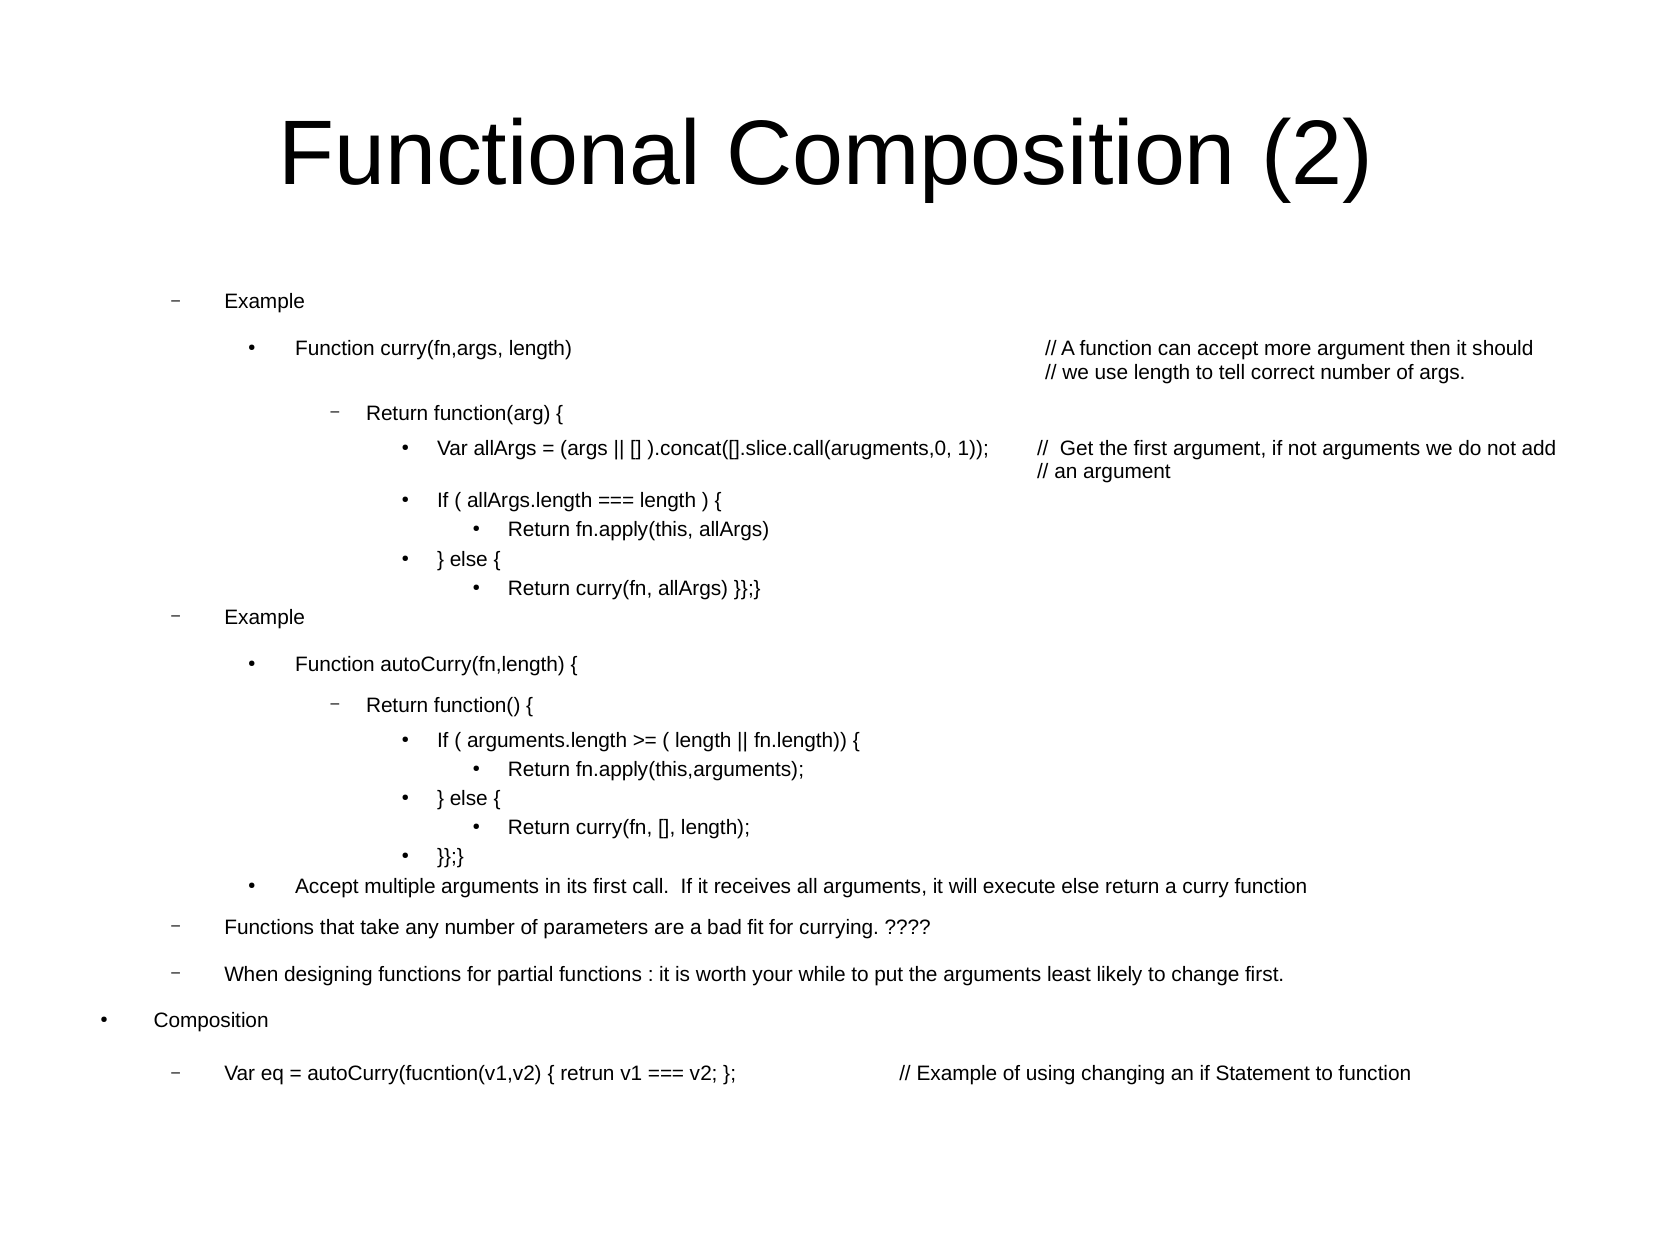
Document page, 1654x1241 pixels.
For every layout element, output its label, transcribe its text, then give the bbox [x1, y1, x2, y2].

list Example Function curry(fn,args, length) // A function can accept more argument then it should // we use length to tell correct number of args. Return function(arg) { Var allArgs = (args || [] ).concat([].slice.call(arugments,0, 1)); // Get the first argument, if not arguments we do not add // an argument If ( allArgs.length === length ) { Return fn.apply(this, allArgs) } else { Return curry(fn, allArgs) }};} Example Function autoCurry(fn,length) { Return function() { If ( arguments.length >= ( length || fn.length)) { Return fn.apply(this,arguments); } else { Return curry(fn, [], length); }};} Accept multiple arguments in its first call. If it receives all arguments, it will execute else return a curry function Functions that take any number of parameters are a bad fit for currying. ???? When designing functions for partial functions : it is worth your while to put the arguments least likely to change first. Composition Var eq = autoCurry(fucntion(v1,v2) { retrun v1 === v2; }; // Example of using changing an if Statement to function [82, 290, 1571, 1216]
title Functional Composition (2) [82, 49, 1571, 257]
